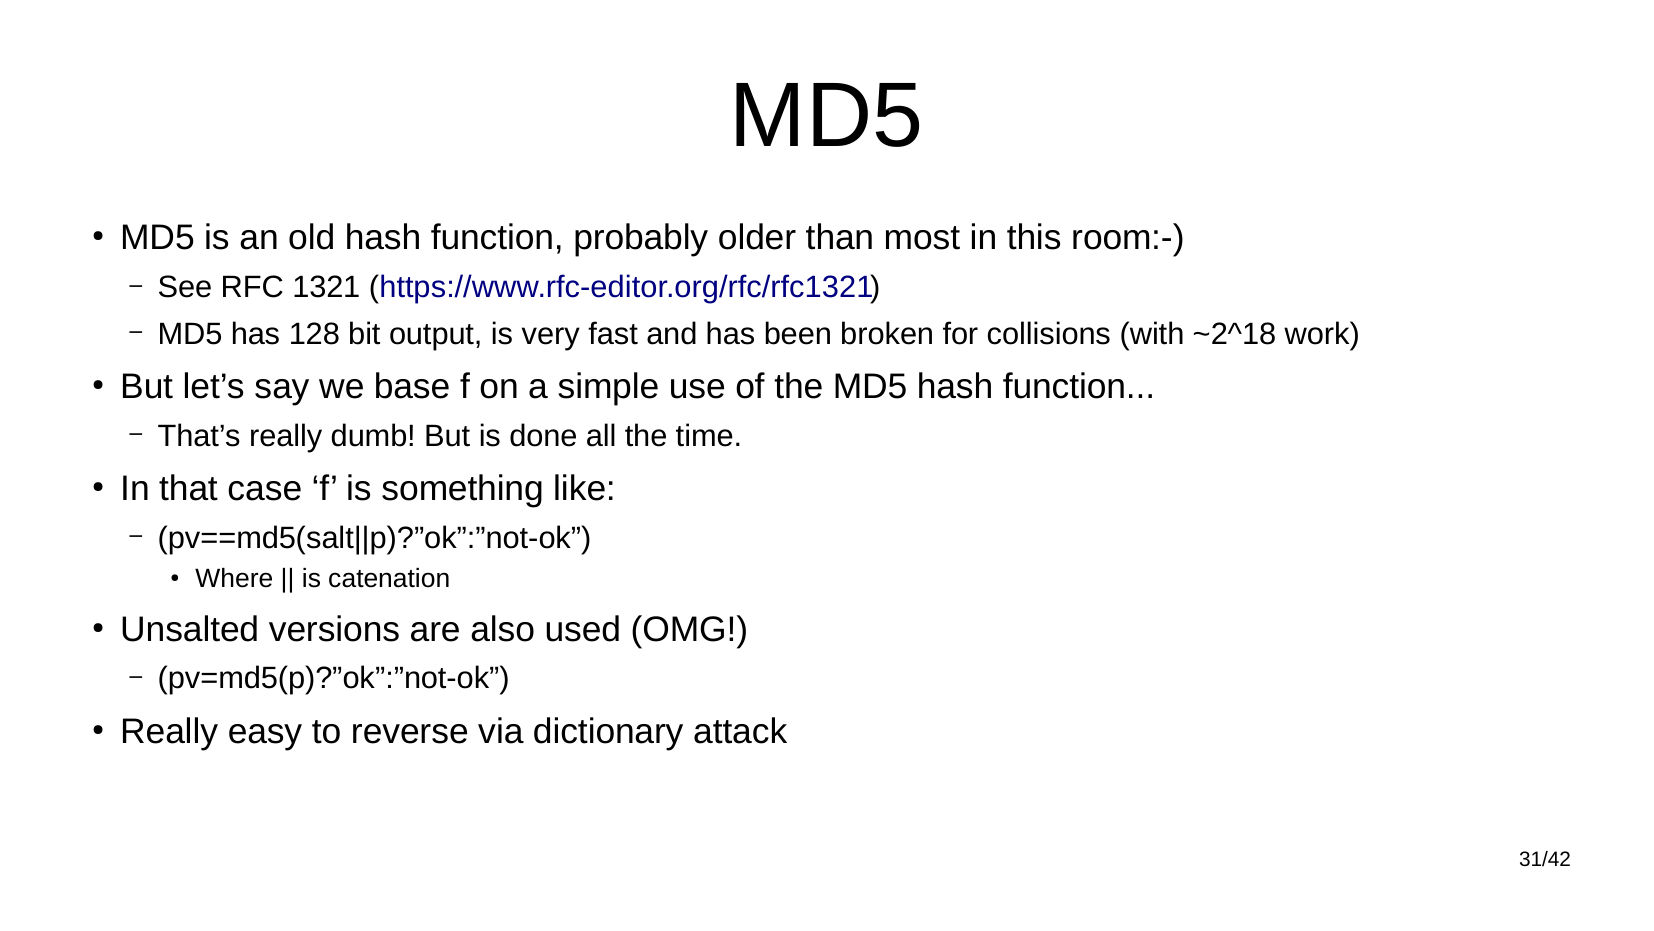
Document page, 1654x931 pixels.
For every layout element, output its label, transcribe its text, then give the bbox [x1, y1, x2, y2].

title MD5 [82, 37, 1571, 193]
list MD5 is an old hash function, probably older than most in this room:-) See RFC 1321 (https://www.rfc-editor.org/rfc/rfc1321) MD5 has 128 bit output, is very fast and has been broken for collisions (with ~2^18 work) But let’s say we base f on a simple use of the MD5 hash function... That’s really dumb! But is done all the time. In that case ‘f’ is something like: (pv==md5(salt||p)?”ok”:”not-ok”) Where || is catenation Unsalted versions are also used (OMG!) (pv=md5(p)?”ok”:”not-ok”) Really easy to reverse via dictionary attack [82, 217, 1571, 758]
